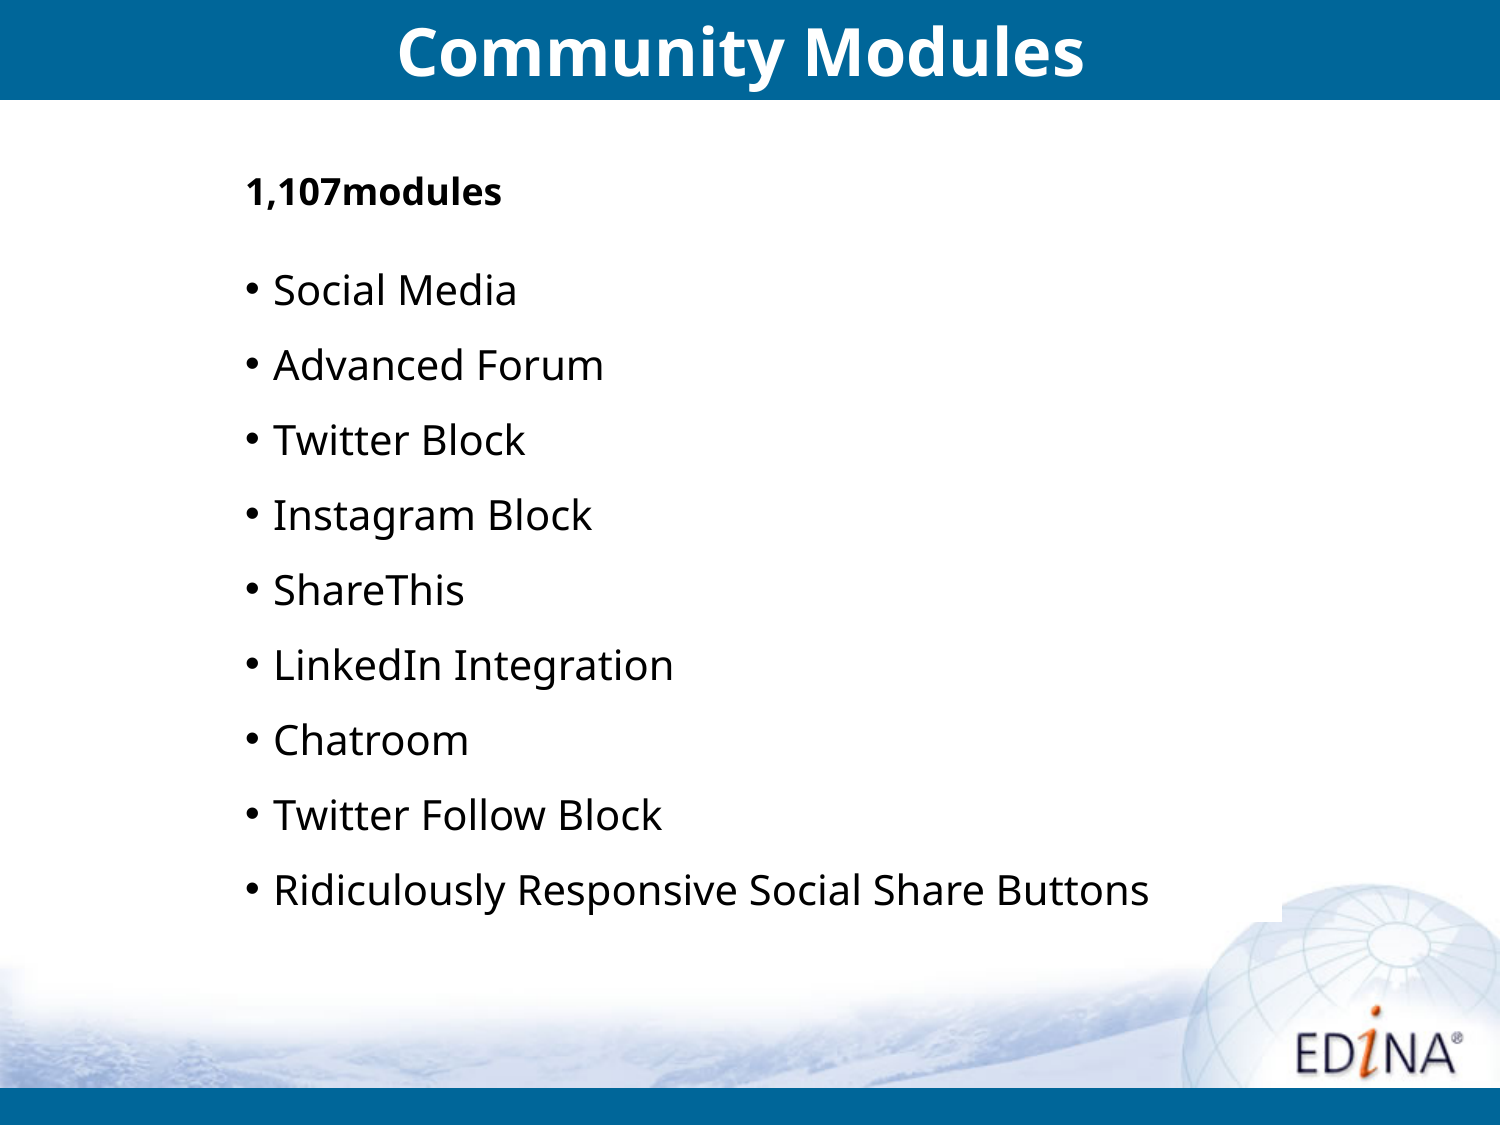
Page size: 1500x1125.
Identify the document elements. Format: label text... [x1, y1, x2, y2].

text_box 1,107modules Social Media Advanced Forum Twitter Block Instagram Block ShareThis LinkedIn Integration Chatroom Twitter Follow Block Ridiculously Responsive Social Share Buttons [230, 160, 1282, 921]
title Community Modules [0, 0, 1483, 100]
picture [0, 881, 1500, 1087]
